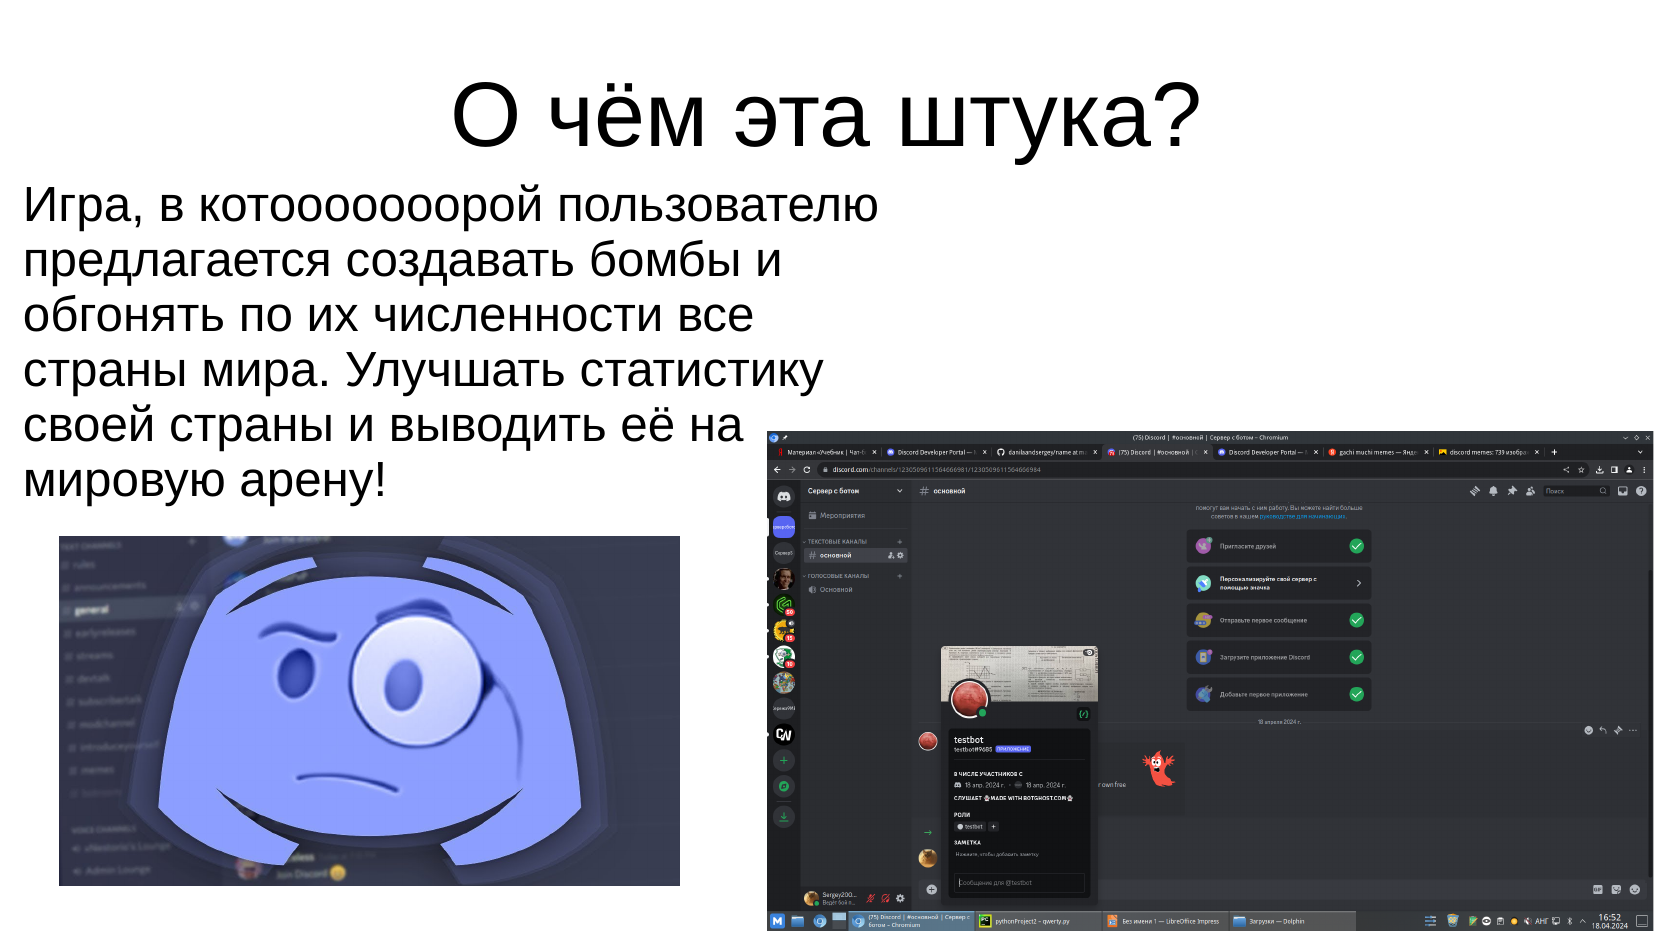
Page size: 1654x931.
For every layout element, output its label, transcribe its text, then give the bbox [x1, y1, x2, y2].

picture [767, 431, 1654, 931]
list Игра, в котооооооорой пользователю предлагается создавать бомбы и обгонять по их численности все страны мира. Улучшать статистику своей страны и выводить её на мировую арену! [0, 177, 928, 510]
picture [59, 536, 680, 886]
title О чём эта штука? [82, 37, 1571, 193]
